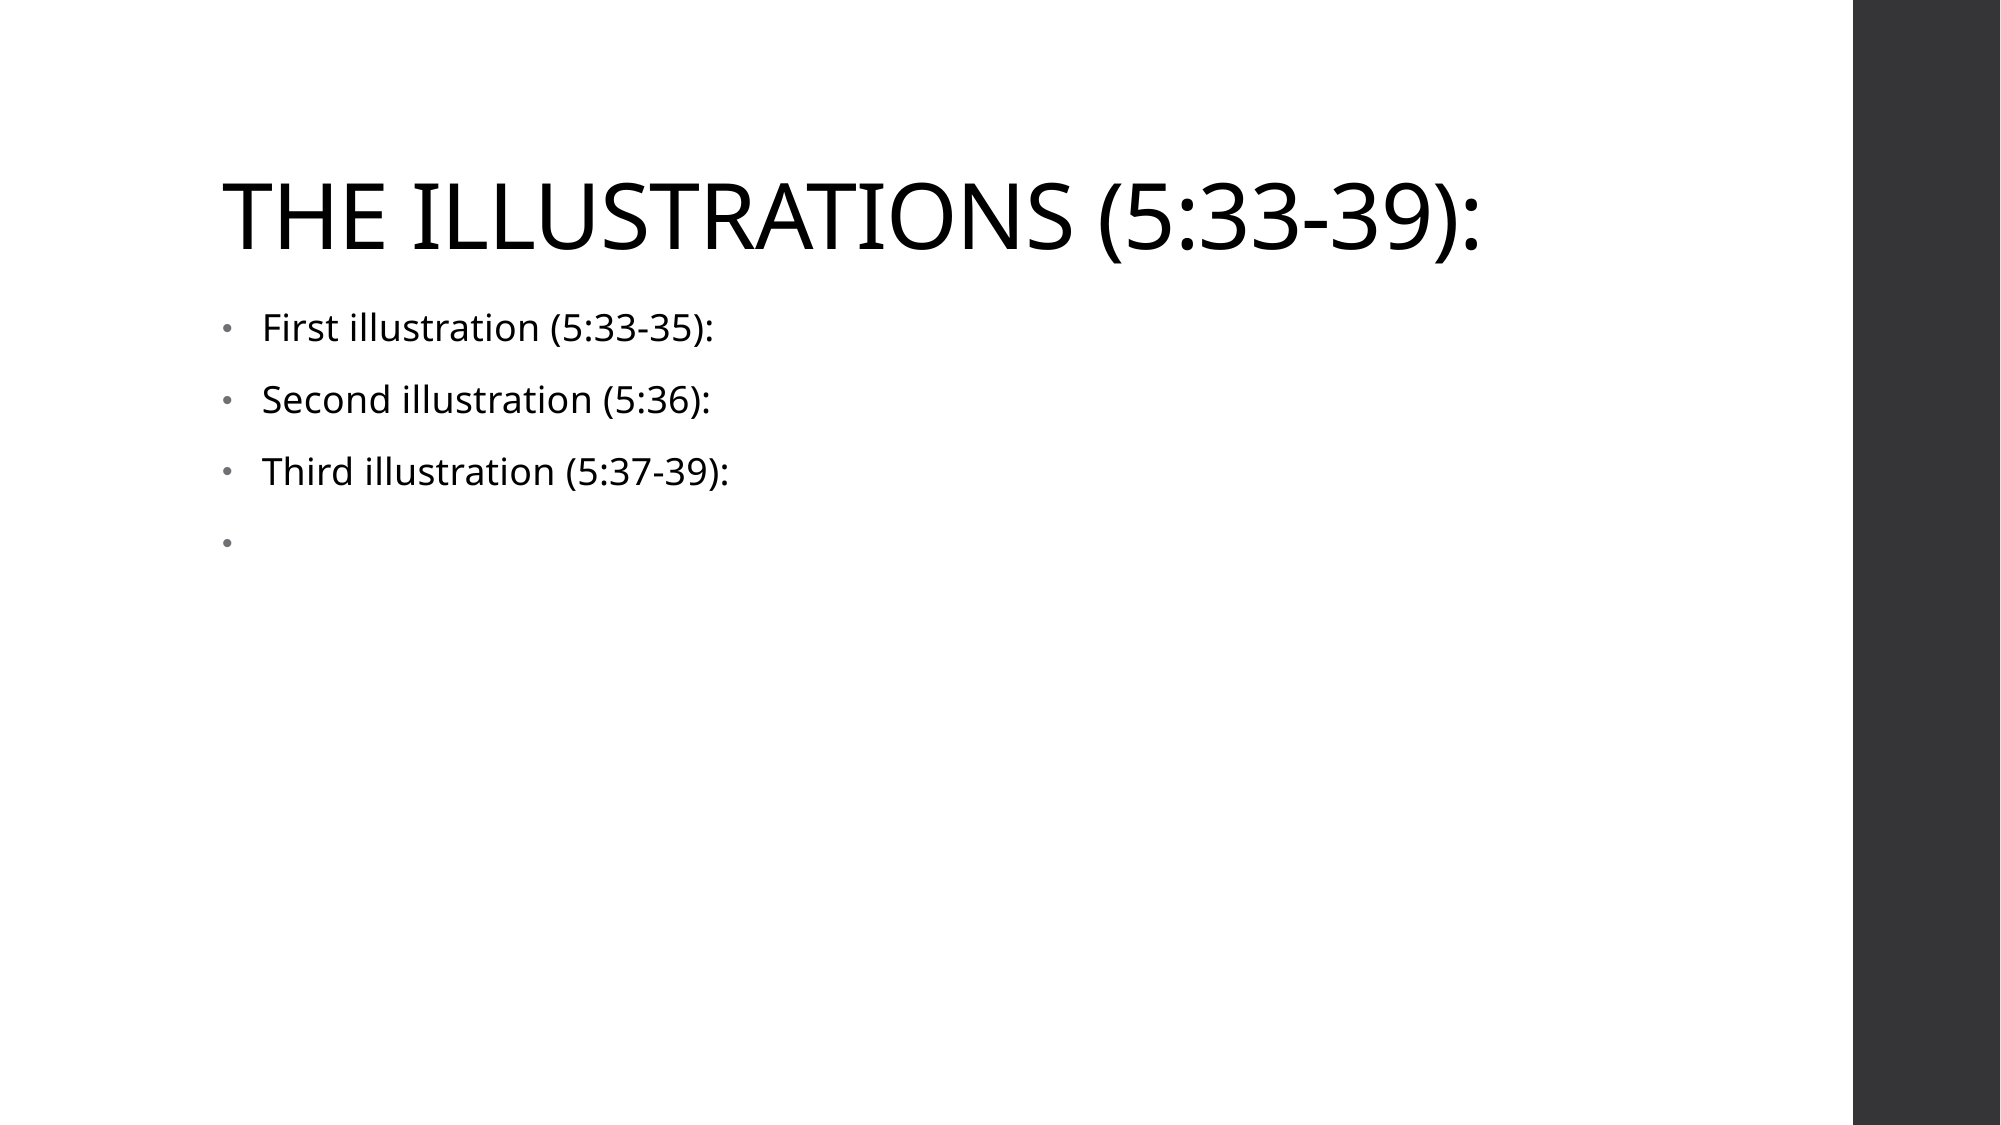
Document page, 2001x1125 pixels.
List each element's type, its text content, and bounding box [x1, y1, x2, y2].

list First illustration (5:33-35): Second illustration (5:36): Third illustration (5:37-39): [206, 299, 1617, 1014]
title THE ILLUSTRATIONS (5:33-39): [206, 60, 1797, 278]
